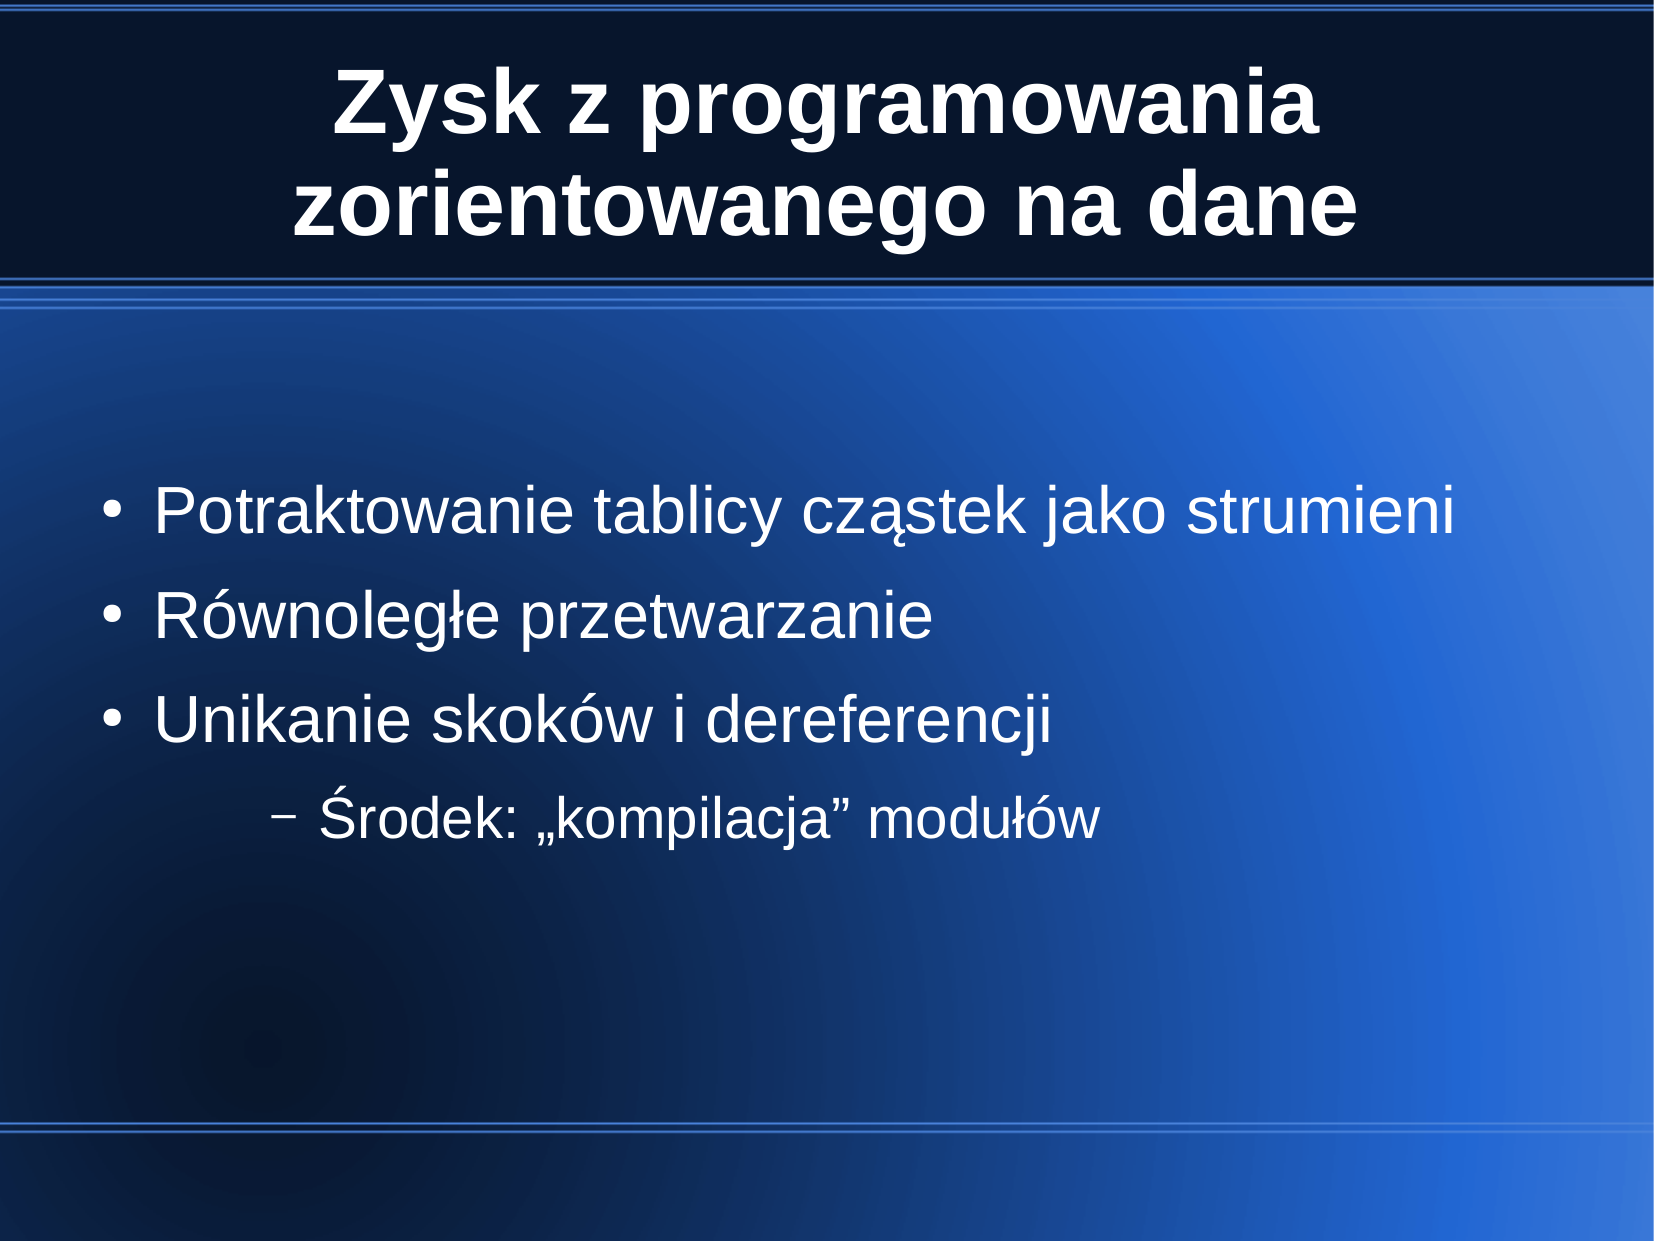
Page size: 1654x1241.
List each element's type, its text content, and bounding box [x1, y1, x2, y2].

list Potraktowanie tablicy cząstek jako strumieni Równoległe przetwarzanie Unikanie skoków i dereferencji Środek: „kompilacja” modułów [82, 473, 1571, 945]
picture [0, 0, 1654, 1241]
title Zysk z programowania zorientowanego na dane [82, 49, 1571, 257]
